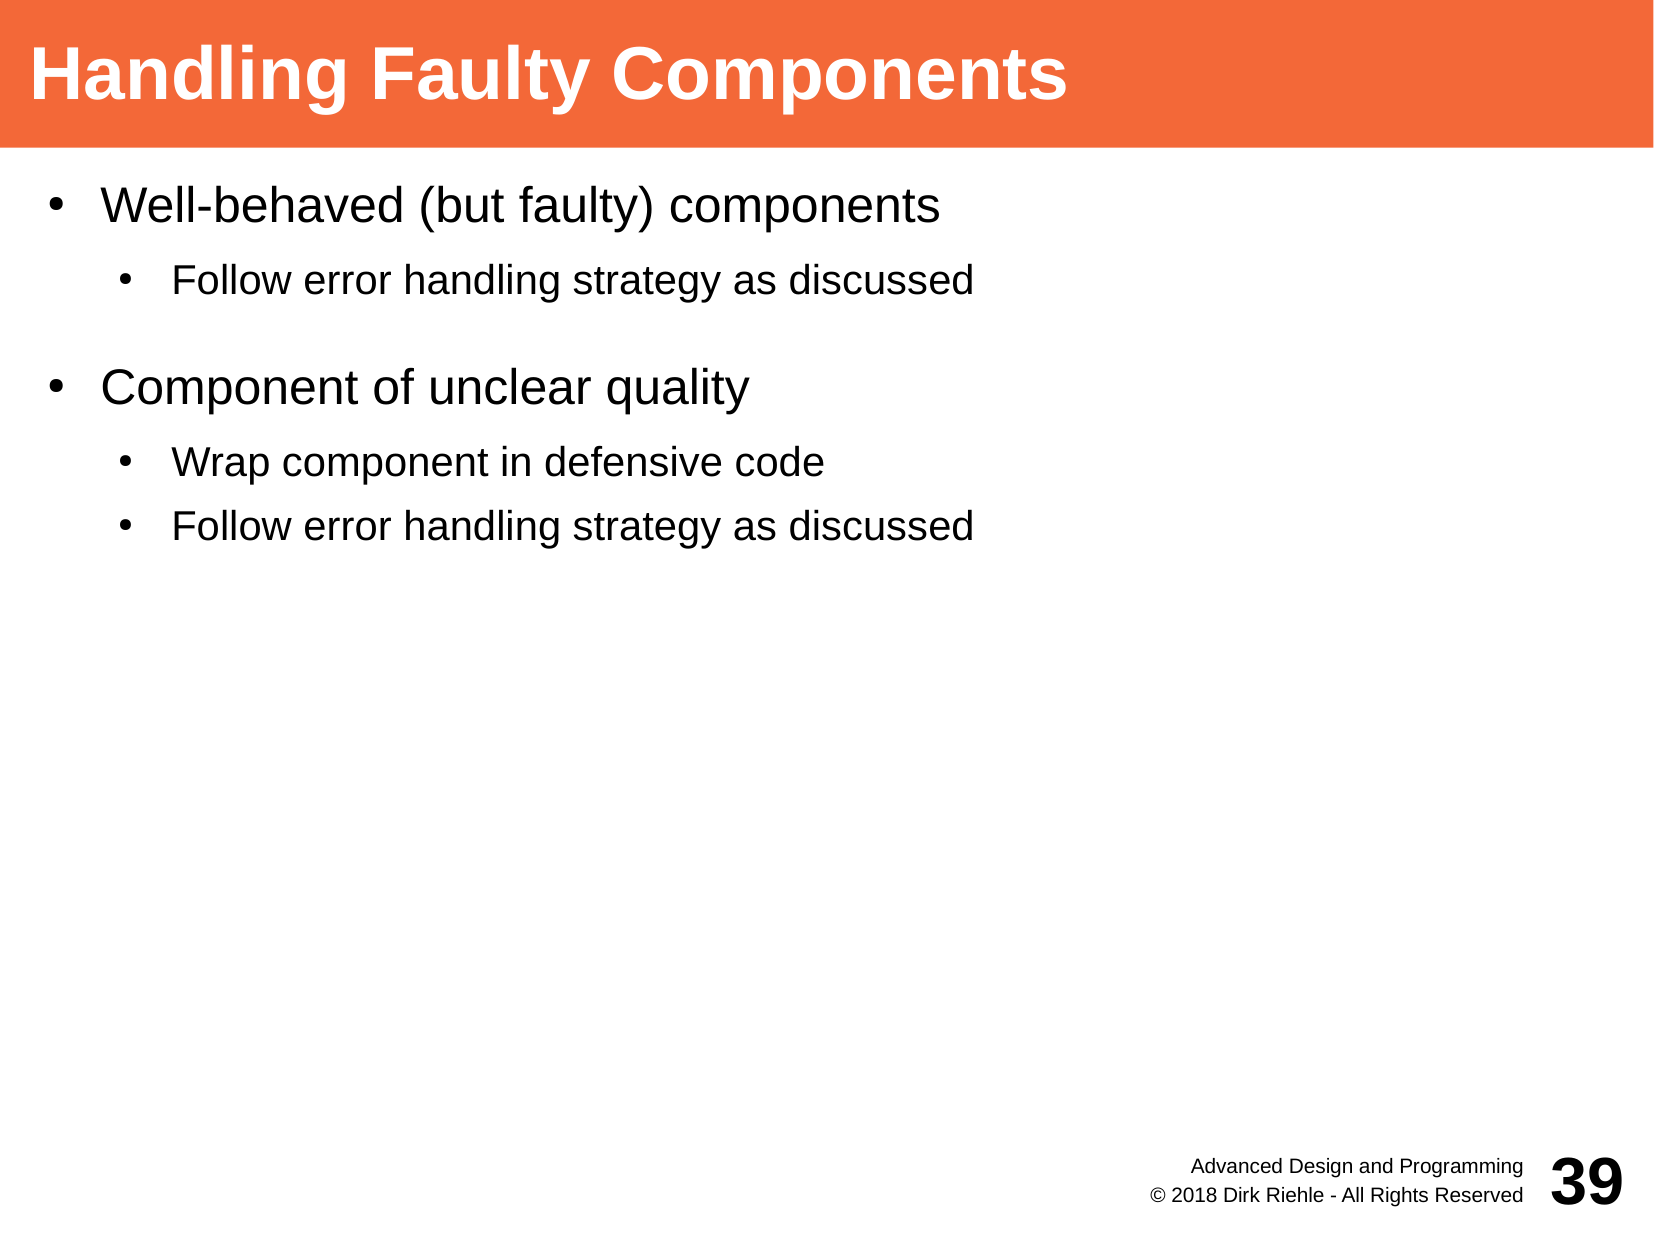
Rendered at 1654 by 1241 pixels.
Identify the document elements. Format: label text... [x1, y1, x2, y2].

list Well-behaved (but faulty) components Follow error handling strategy as discussed Component of unclear quality Wrap component in defensive code Follow error handling strategy as discussed [29, 177, 1625, 1063]
title Handling Faulty Components [0, 0, 1654, 148]
